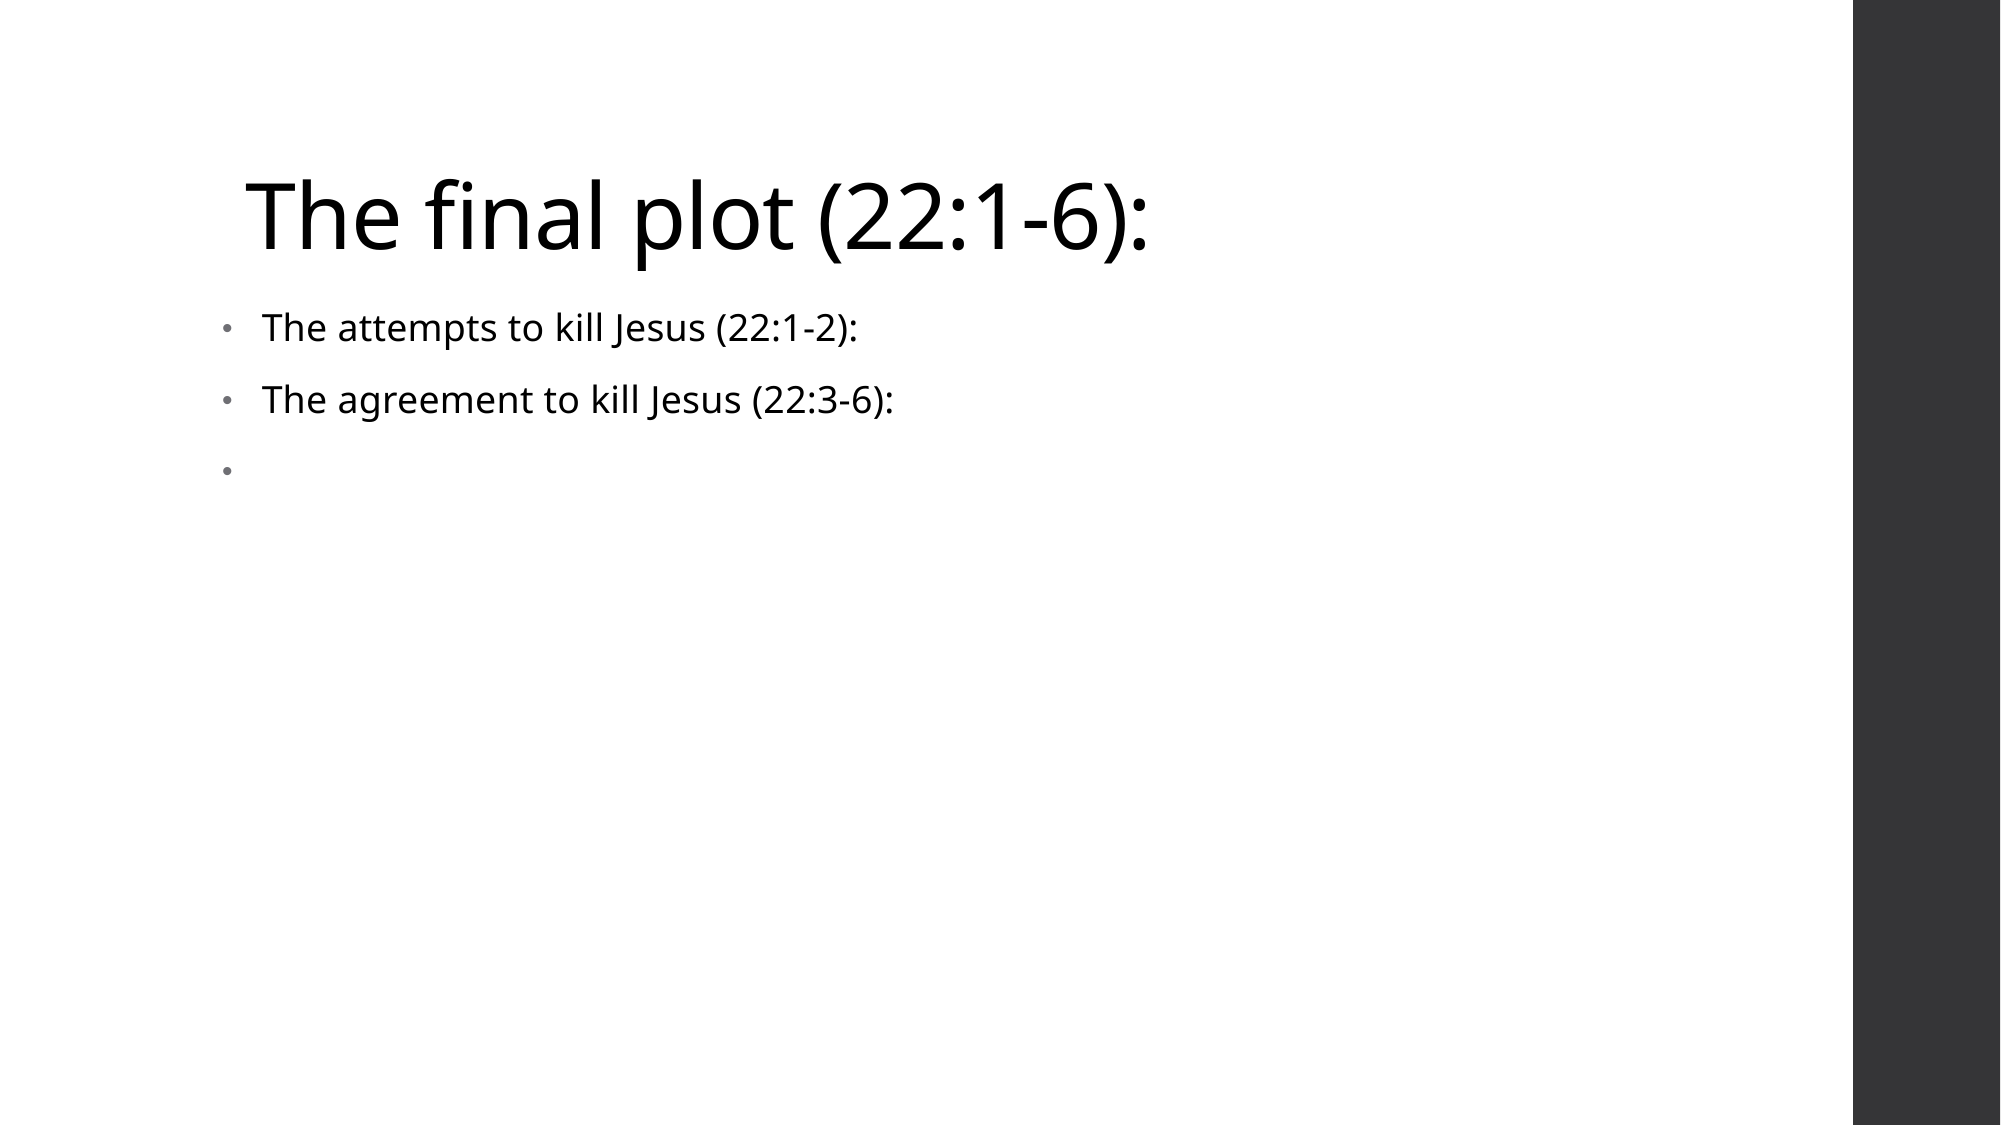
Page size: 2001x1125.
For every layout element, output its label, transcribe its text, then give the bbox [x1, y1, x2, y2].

list The attempts to kill Jesus (22:1-2): The agreement to kill Jesus (22:3-6): [206, 299, 1617, 1014]
title The final plot (22:1-6): [206, 60, 1797, 278]
